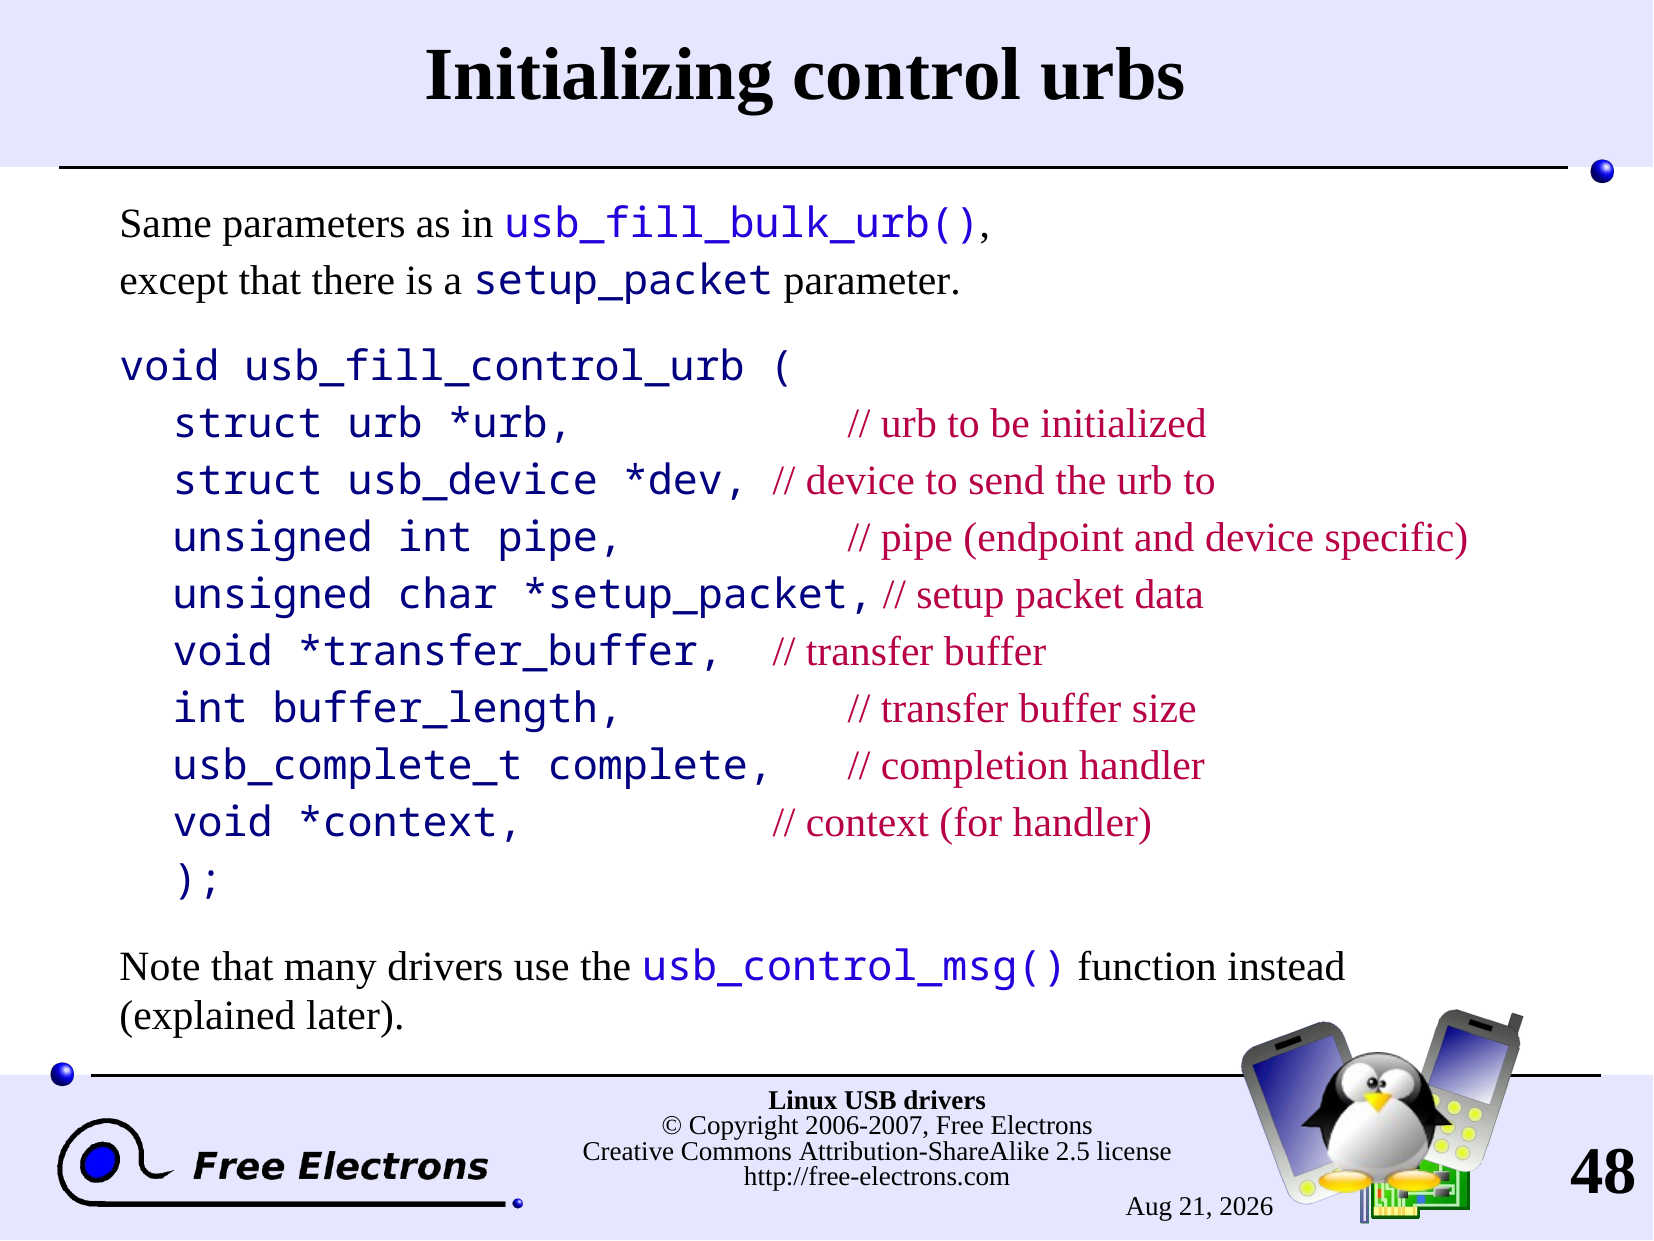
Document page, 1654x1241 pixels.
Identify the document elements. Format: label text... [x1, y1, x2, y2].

picture [1225, 1043, 1529, 1241]
title Initializing control urbs [60, 25, 1551, 124]
picture [50, 1107, 527, 1216]
list Same parameters as in usb_fill_bulk_urb(), except that there is a setup_packet parameter. void usb_fill_control_urb ( struct urb *urb, // urb to be initialized struct usb_device *dev, // device to send the urb to unsigned int pipe, // pipe (endpoint and device specific) unsigned char *setup_packet, // setup packet data void *transfer_buffer, // transfer buffer int buffer_length, // transfer buffer size usb_complete_t complete, // completion handler void *context, // context (for handler) ); Note that many drivers use the usb_control_msg() function instead (explained later). [101, 192, 1577, 1043]
